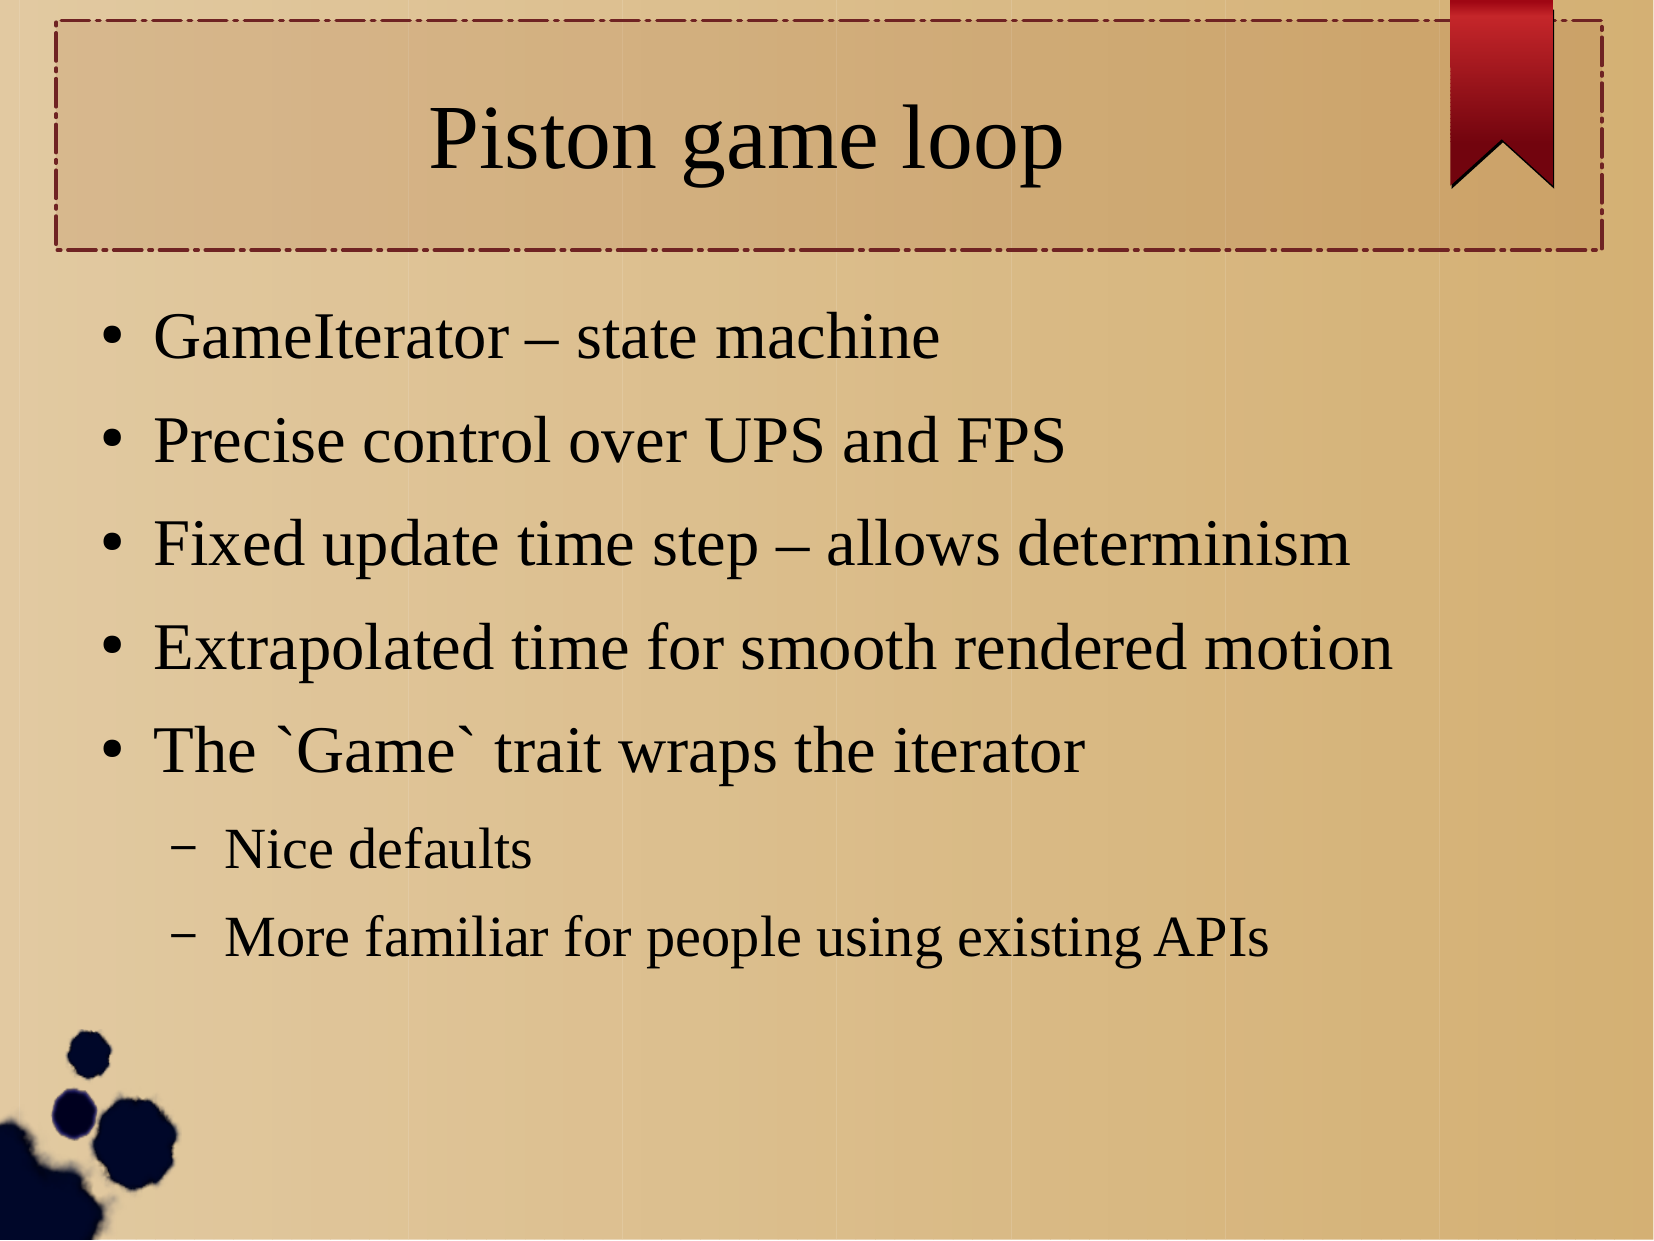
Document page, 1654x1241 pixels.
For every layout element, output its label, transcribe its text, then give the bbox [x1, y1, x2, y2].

title Piston game loop [82, 47, 1412, 229]
list GameIterator – state machine Precise control over UPS and FPS Fixed update time step – allows determinism Extrapolated time for smooth rendered motion The `Game` trait wraps the iterator Nice defaults More familiar for people using existing APIs [82, 299, 1571, 1019]
